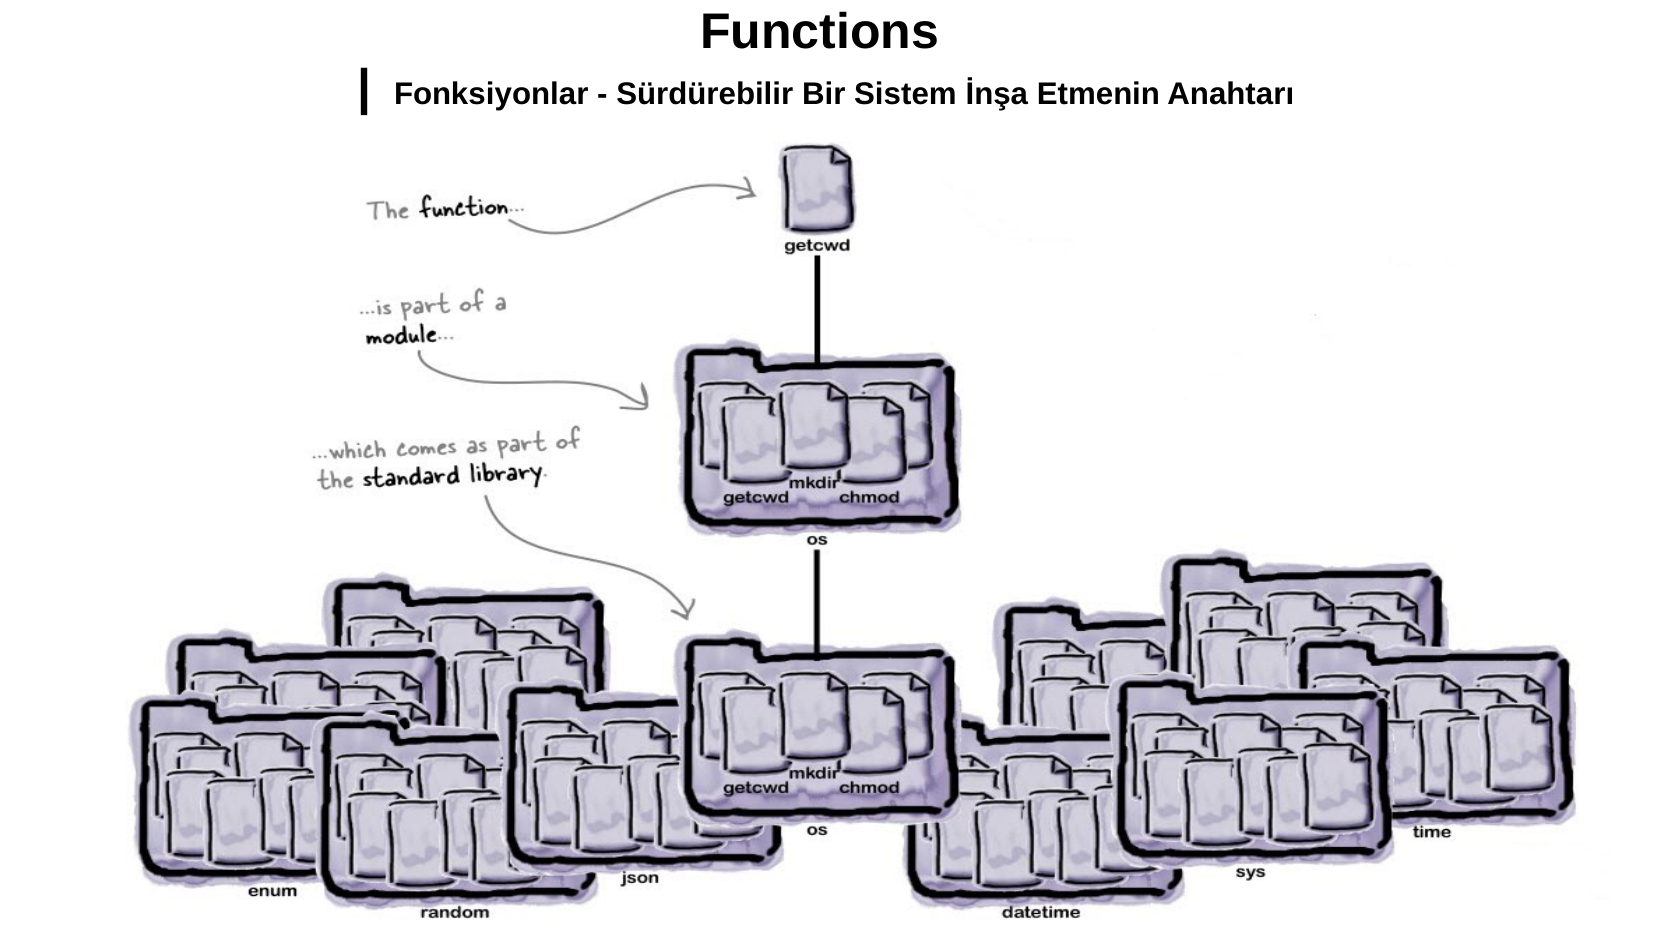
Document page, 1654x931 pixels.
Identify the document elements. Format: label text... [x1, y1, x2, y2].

picture [59, 132, 1611, 931]
title Functions | Fonksiyonlar - Sürdürebilir Bir Sistem İnşa Etmenin Anahtarı [82, 0, 1571, 119]
